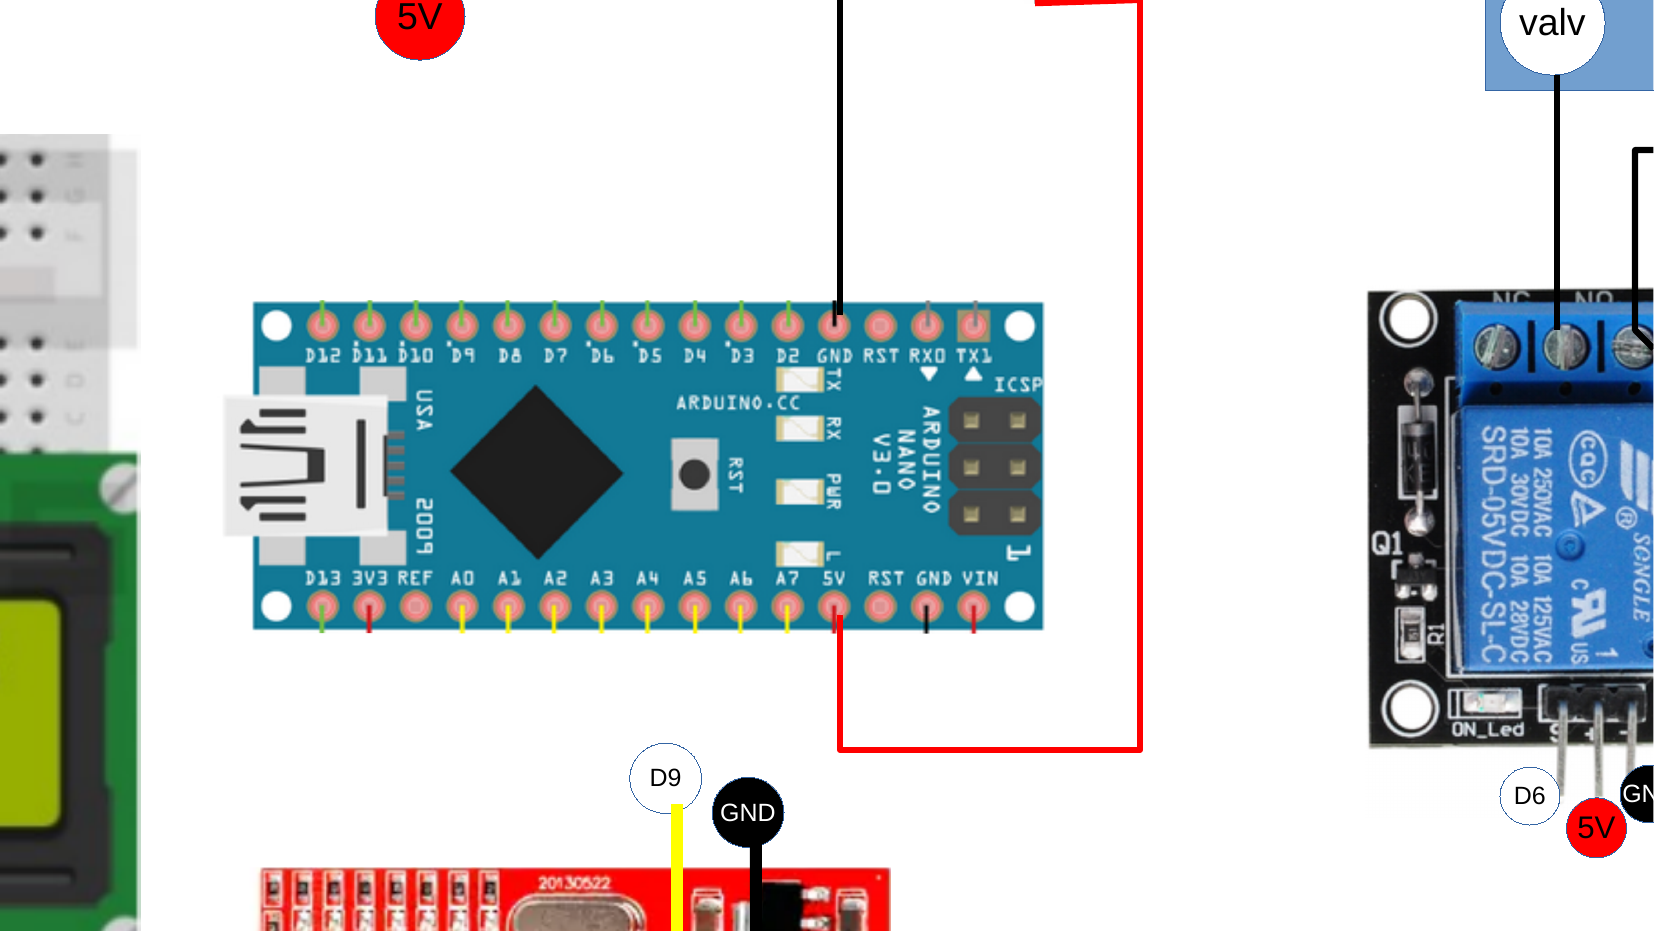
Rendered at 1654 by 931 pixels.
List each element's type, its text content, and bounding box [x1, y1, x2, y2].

picture [210, 300, 1046, 634]
text_box [1485, 0, 1554, 91]
picture [0, 134, 141, 931]
picture [1023, 0, 1034, 4]
text_box D9 [629, 743, 702, 814]
text_box GND [1620, 765, 1654, 823]
text_box 5V [1566, 797, 1627, 858]
text_box valv [1500, 0, 1606, 76]
text_box D6 [1499, 767, 1560, 826]
picture [195, 867, 891, 931]
text_box GND [712, 777, 785, 848]
text_box 5V [375, 0, 466, 61]
text_box [1560, 0, 1654, 91]
picture [1365, 285, 1654, 818]
